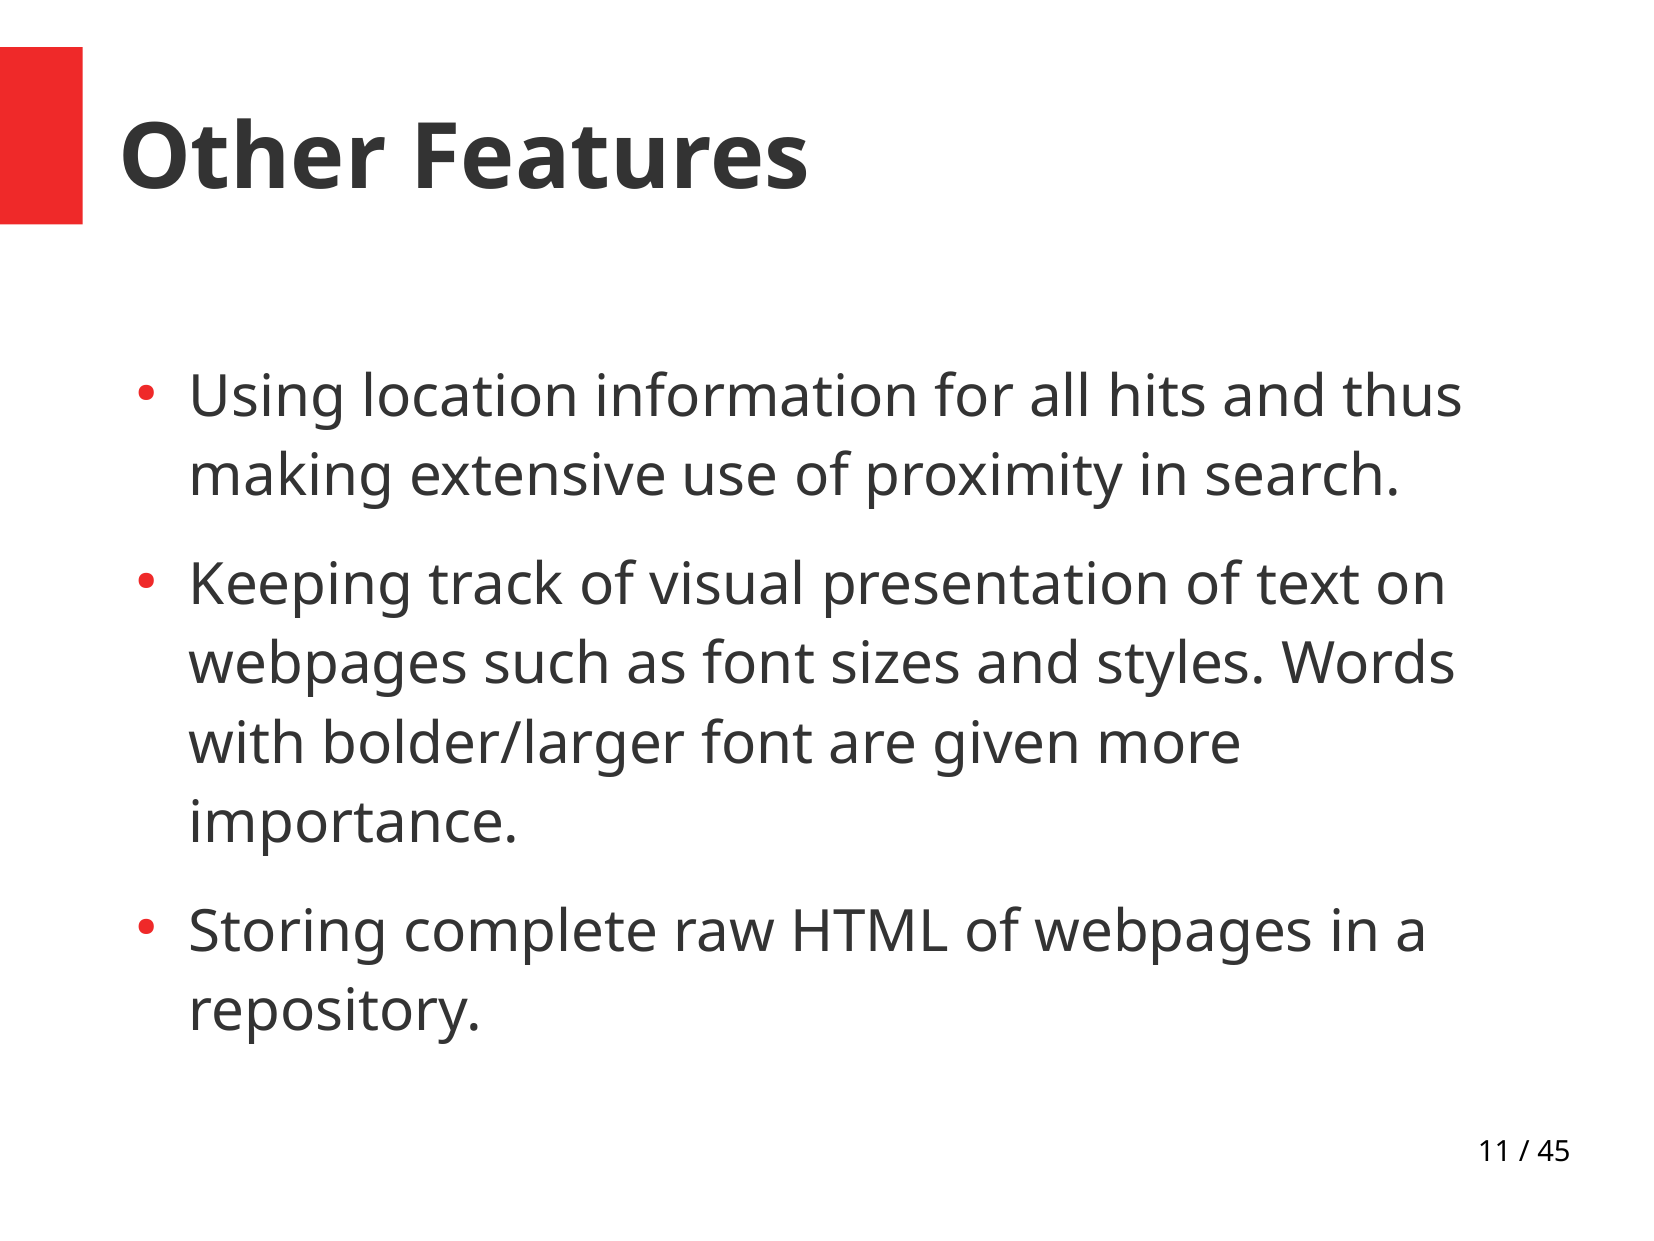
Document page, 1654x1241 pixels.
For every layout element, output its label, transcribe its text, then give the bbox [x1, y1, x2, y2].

title Other Features [118, 49, 1571, 257]
list Using location information for all hits and thus making extensive use of proximity in search. Keeping track of visual presentation of text on webpages such as font sizes and styles. Words with bolder/larger font are given more importance. Storing complete raw HTML of webpages in a repository. [118, 354, 1536, 1074]
